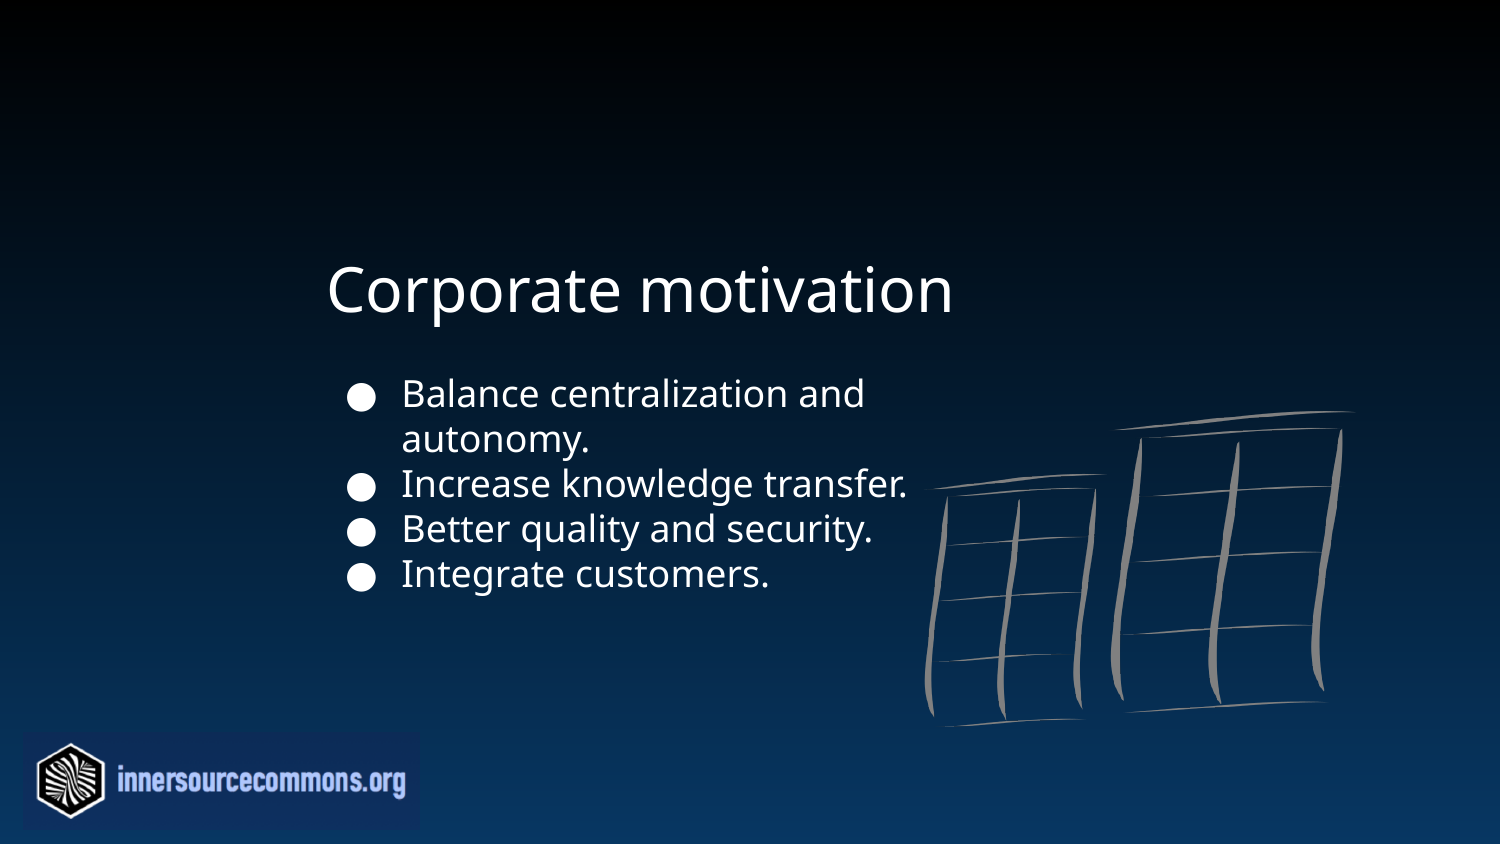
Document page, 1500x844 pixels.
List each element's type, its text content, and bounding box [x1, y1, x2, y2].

picture [922, 411, 1357, 727]
text_box Corporate motivation Balance centralization and autonomy. Increase knowledge transfer. Better quality and security. Integrate customers. [311, 235, 1053, 322]
picture [23, 732, 420, 830]
